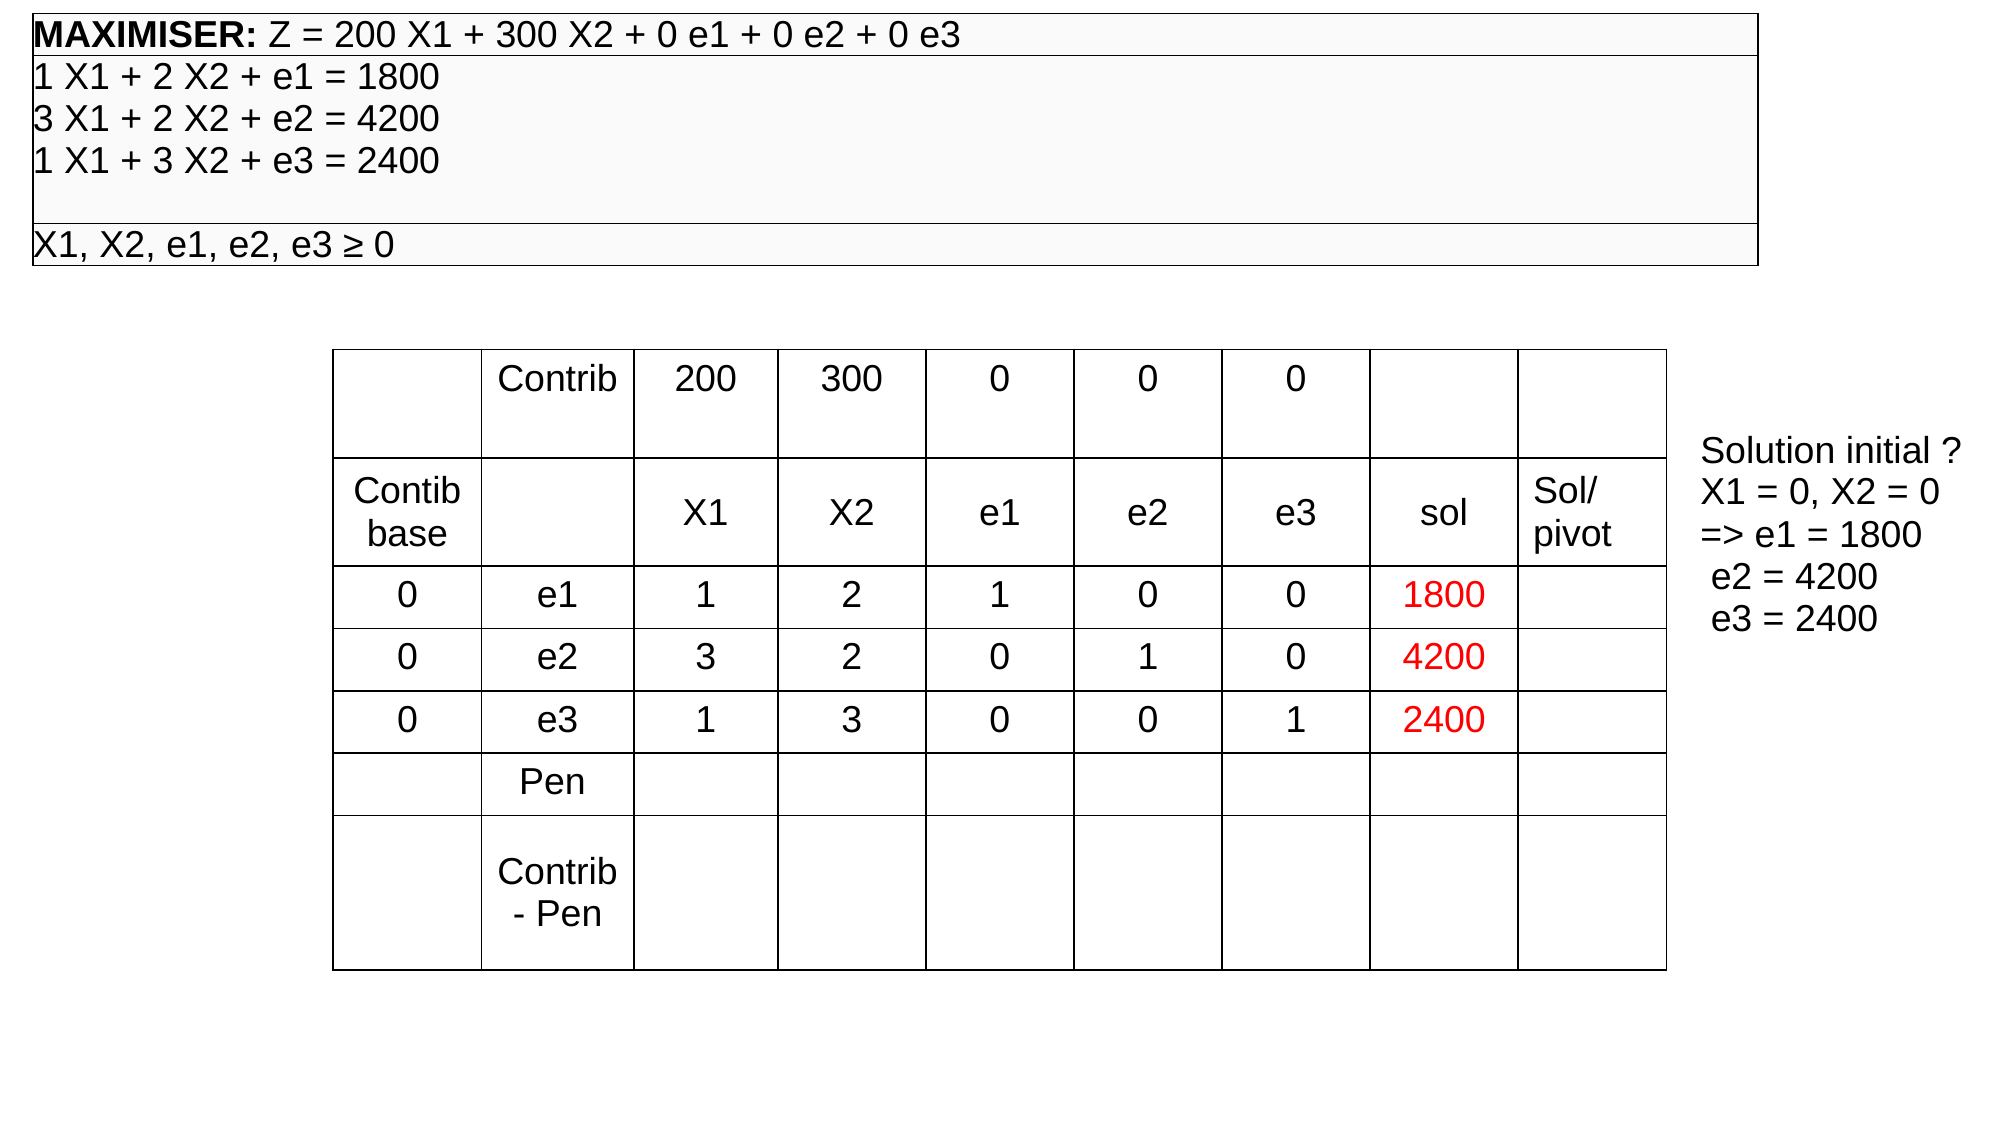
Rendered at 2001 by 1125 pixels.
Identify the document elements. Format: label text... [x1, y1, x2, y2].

table_cell [1223, 816, 1369, 969]
table_cell [635, 754, 777, 815]
table_cell X1 [635, 459, 777, 565]
table_cell 0 [1223, 567, 1369, 628]
table_header 0 [1223, 350, 1369, 457]
table_cell X1, X2, e1, e2, e3 ≥ 0 [34, 224, 1757, 265]
table_cell 1 [1223, 692, 1369, 752]
table_cell 0 [1223, 629, 1369, 690]
table_cell e2 [1075, 459, 1221, 565]
table_cell [1519, 629, 1666, 690]
table_cell 0 [927, 692, 1073, 752]
table_cell 1 [635, 567, 777, 628]
table_cell 2 [779, 567, 925, 628]
table_cell [1519, 754, 1666, 815]
table_cell 1 [635, 692, 777, 752]
table_cell [1075, 816, 1221, 969]
table_cell e1 [927, 459, 1073, 565]
table_cell 1 X1 + 2 X2 + e1 = 1800 3 X1 + 2 X2 + e2 = 4200 1 X1 + 3 X2 + e3 = 2400 [34, 56, 1757, 223]
table_header [1519, 350, 1666, 457]
table_cell [1223, 754, 1369, 815]
table_cell 2 [779, 629, 925, 690]
text_box Solution initial ? X1 = 0, X2 = 0 => e1 = 1800 e2 = 4200 e3 = 2400 [1685, 421, 1988, 647]
table_cell 3 [635, 629, 777, 690]
table_cell Contib base [334, 459, 481, 565]
table_cell sol [1371, 459, 1517, 565]
table_cell e1 [482, 567, 633, 628]
table_cell [482, 459, 633, 565]
table_cell Pen [482, 754, 633, 815]
table_cell [334, 754, 481, 815]
table_cell 2400 [1371, 692, 1517, 752]
table_header MAXIMISER: Z = 200 X1 + 300 X2 + 0 e1 + 0 e2 + 0 e3 [34, 14, 1757, 55]
table_cell X2 [779, 459, 925, 565]
table_header [1371, 350, 1517, 457]
table_cell [1371, 816, 1517, 969]
table_cell [779, 754, 925, 815]
table_header 0 [927, 350, 1073, 457]
table_cell [1519, 816, 1666, 969]
table_header 300 [779, 350, 925, 457]
table_header Contrib [482, 350, 633, 457]
table_cell 1800 [1371, 567, 1517, 628]
table_cell 0 [1075, 692, 1221, 752]
table_header [334, 350, 481, 457]
table_cell 4200 [1371, 629, 1517, 690]
table_cell [1519, 692, 1666, 752]
table_cell e3 [482, 692, 633, 752]
table_cell [635, 816, 777, 969]
table_cell 0 [1075, 567, 1221, 628]
table_cell 3 [779, 692, 925, 752]
table_cell [1371, 754, 1517, 815]
table_cell e2 [482, 629, 633, 690]
table_cell 1 [927, 567, 1073, 628]
table_cell 0 [334, 629, 481, 690]
table_cell Sol/pivot [1519, 459, 1666, 565]
table_cell [1519, 567, 1666, 628]
table_cell [927, 754, 1073, 815]
table_cell 0 [334, 692, 481, 752]
table_header 0 [1075, 350, 1221, 457]
table_cell [927, 816, 1073, 969]
table_cell 0 [927, 629, 1073, 690]
table_cell [334, 816, 481, 969]
table_cell 0 [334, 567, 481, 628]
table_header 200 [635, 350, 777, 457]
table_cell [1075, 754, 1221, 815]
table_cell [779, 816, 925, 969]
table_cell e3 [1223, 459, 1369, 565]
table_cell Contrib - Pen [482, 816, 633, 969]
table_cell 1 [1075, 629, 1221, 690]
